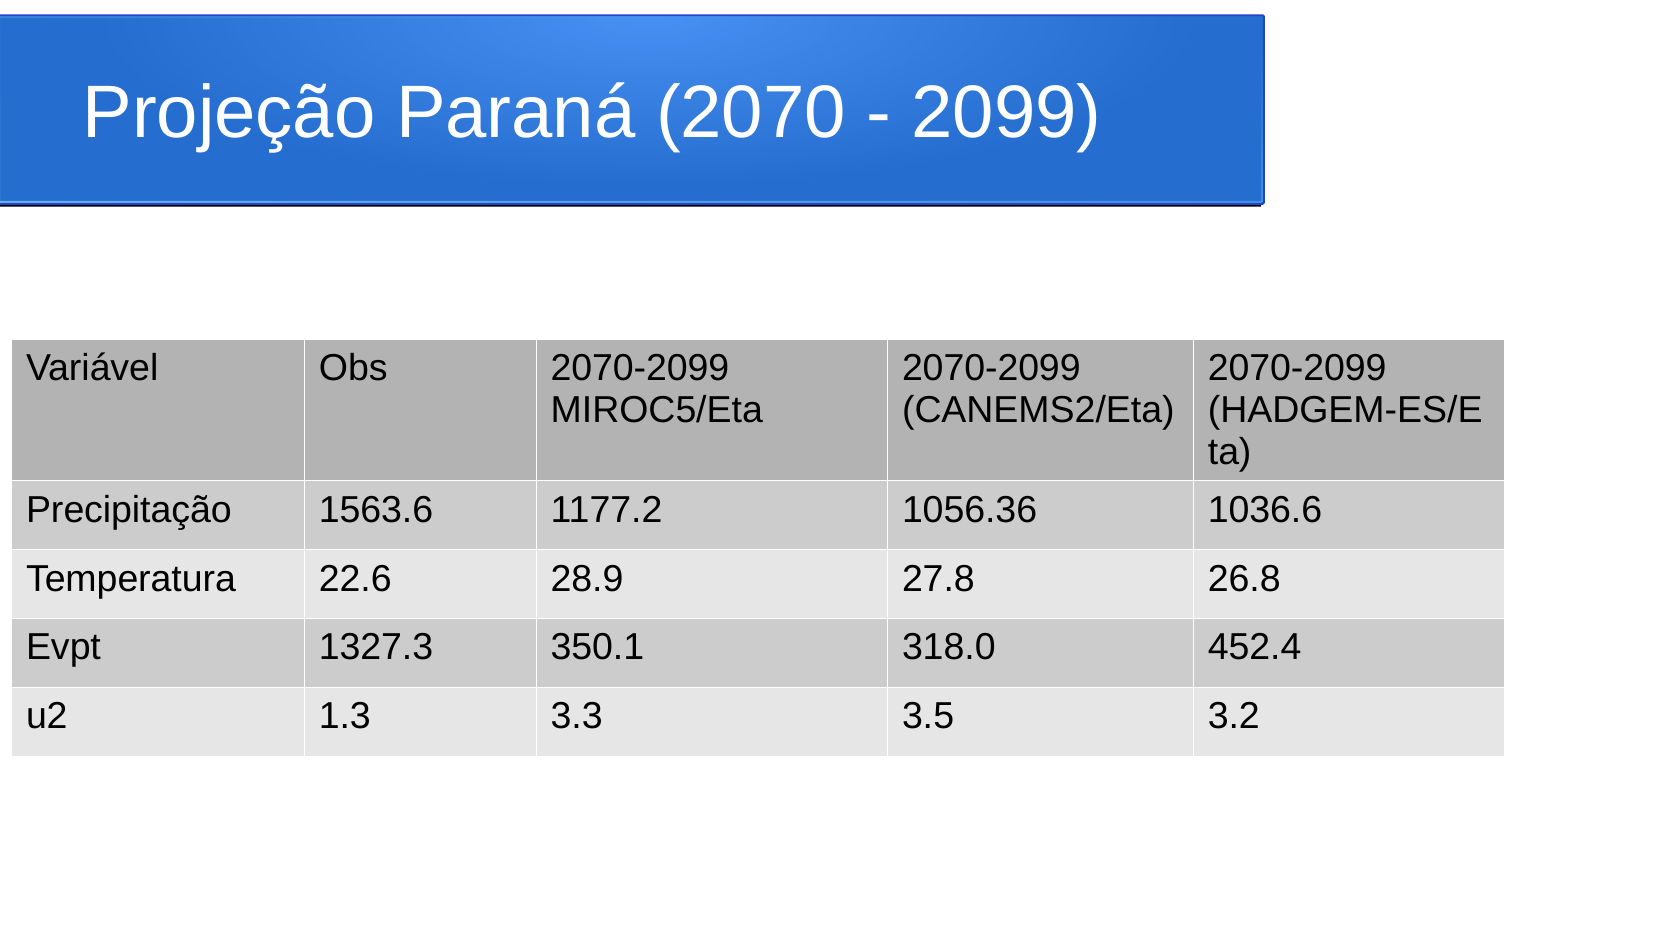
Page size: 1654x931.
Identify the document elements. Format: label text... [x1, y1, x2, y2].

title Projeção Paraná (2070 - 2099) [82, 29, 1235, 196]
table_cell 1056.36 [888, 481, 1193, 549]
table_header 2070-2099 (HADGEM-ES/Eta) [1194, 340, 1504, 480]
table_cell 3.2 [1194, 688, 1504, 756]
table_header 2070-2099 MIROC5/Eta [537, 340, 887, 480]
table_cell 350.1 [537, 619, 887, 687]
table_cell 1.3 [305, 688, 536, 756]
table_cell 1036.6 [1194, 481, 1504, 549]
table_cell 26.8 [1194, 550, 1504, 618]
table_cell 318.0 [888, 619, 1193, 687]
table_cell 1563.6 [305, 481, 536, 549]
table_cell 27.8 [888, 550, 1193, 618]
table_cell Precipitação [12, 481, 304, 549]
table_cell Evpt [12, 619, 304, 687]
table_cell 3.3 [537, 688, 887, 756]
table_cell 1327.3 [305, 619, 536, 687]
table_cell 3.5 [888, 688, 1193, 756]
table_cell 452.4 [1194, 619, 1504, 687]
table_cell 28.9 [537, 550, 887, 618]
table_cell Temperatura [12, 550, 304, 618]
table_header Variável [12, 340, 304, 480]
table_header Obs [305, 340, 536, 480]
table_cell u2 [12, 688, 304, 756]
table_cell 1177.2 [537, 481, 887, 549]
table_cell 22.6 [305, 550, 536, 618]
table_header 2070-2099 (CANEMS2/Eta) [888, 340, 1193, 480]
